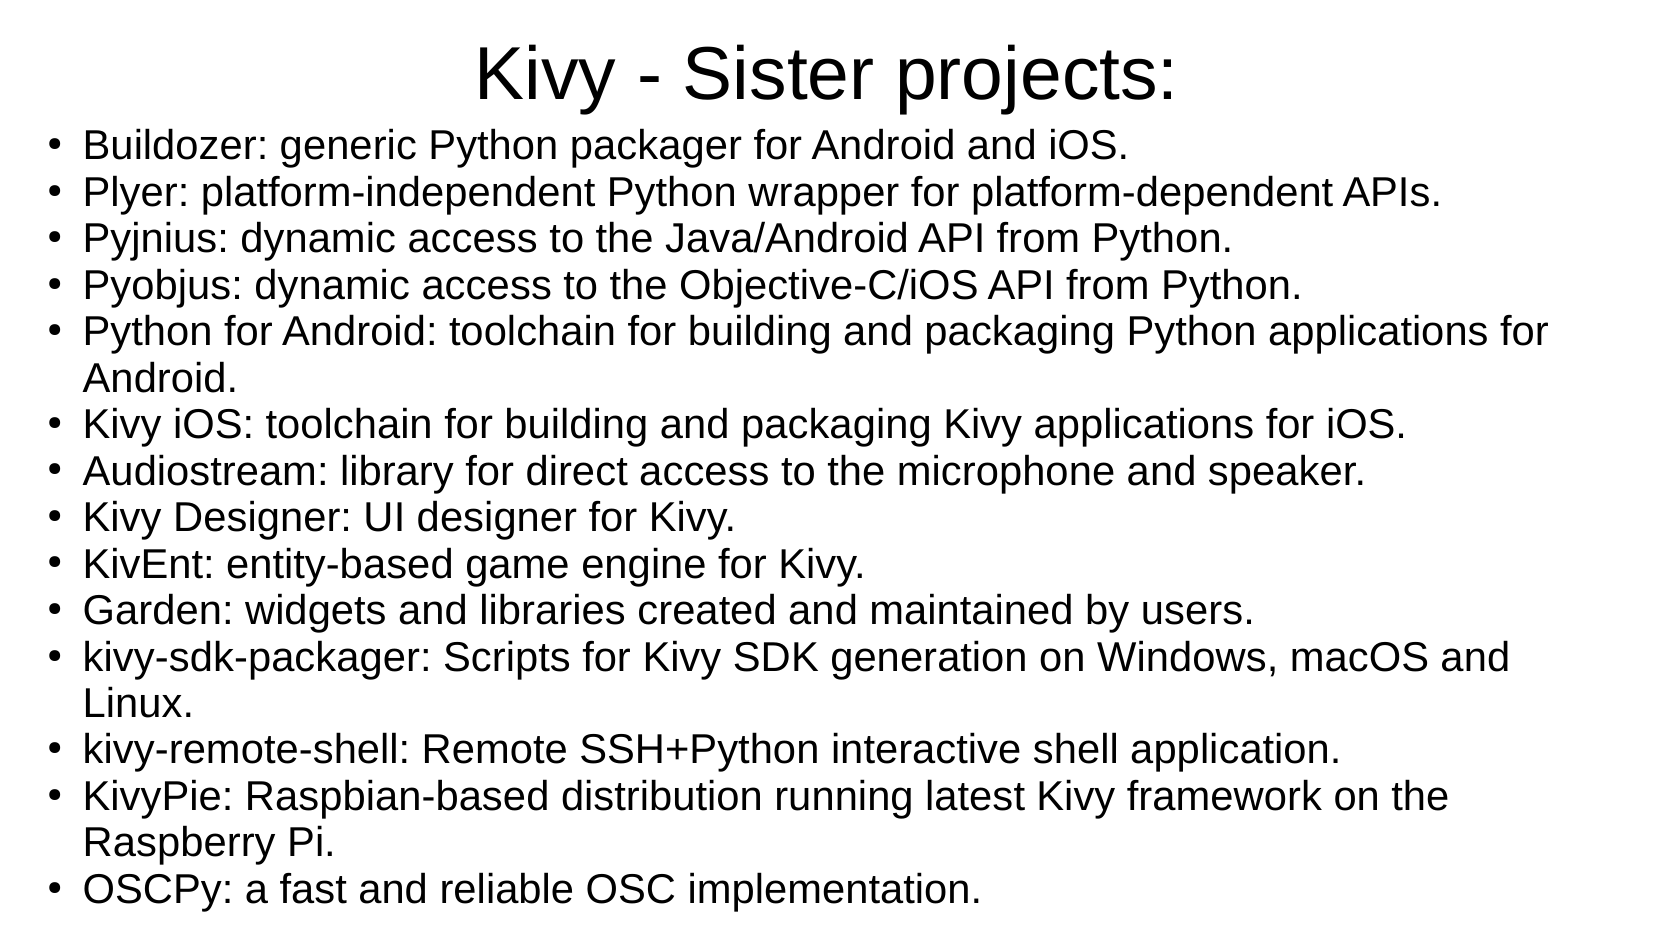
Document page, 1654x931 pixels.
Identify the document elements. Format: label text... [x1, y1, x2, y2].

subtitle Buildozer: generic Python packager for Android and iOS. Plyer: platform-independent Python wrapper for platform-dependent APIs. Pyjnius: dynamic access to the Java/Android API from Python. Pyobjus: dynamic access to the Objective-C/iOS API from Python. Python for Android: toolchain for building and packaging Python applications for Android. Kivy iOS: toolchain for building and packaging Kivy applications for iOS. Audiostream: library for direct access to the microphone and speaker. Kivy Designer: UI designer for Kivy. KivEnt: entity-based game engine for Kivy. Garden: widgets and libraries created and maintained by users. kivy-sdk-packager: Scripts for Kivy SDK generation on Windows, macOS and Linux. kivy-remote-shell: Remote SSH+Python interactive shell application. KivyPie: Raspbian-based distribution running latest Kivy framework on the Raspberry Pi. OSCPy: a fast and reliable OSC implementation. [47, 80, 1619, 913]
title Kivy - Sister projects: [82, 31, 1571, 80]
